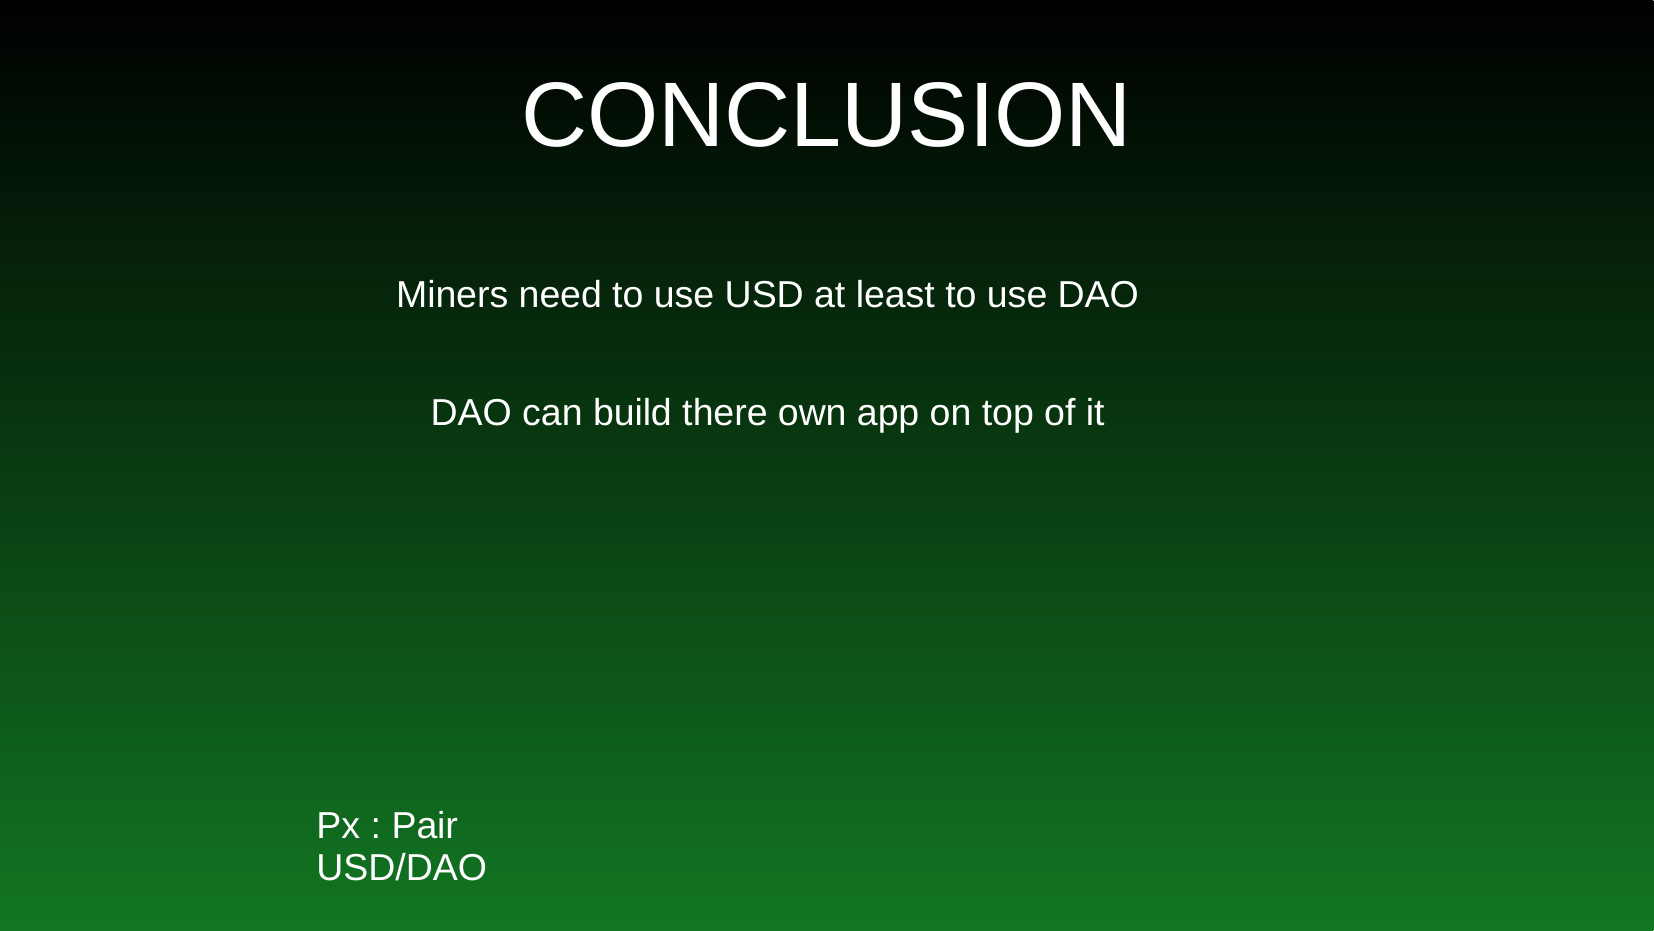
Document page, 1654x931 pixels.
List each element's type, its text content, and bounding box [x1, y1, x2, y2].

text_box Miners need to use USD at least to use DAO [324, 265, 1211, 355]
text_box DAO can build there own app on top of it [324, 383, 1211, 473]
text_box Px : Pair USD/DAO [301, 797, 502, 897]
title CONCLUSION [82, 37, 1571, 193]
